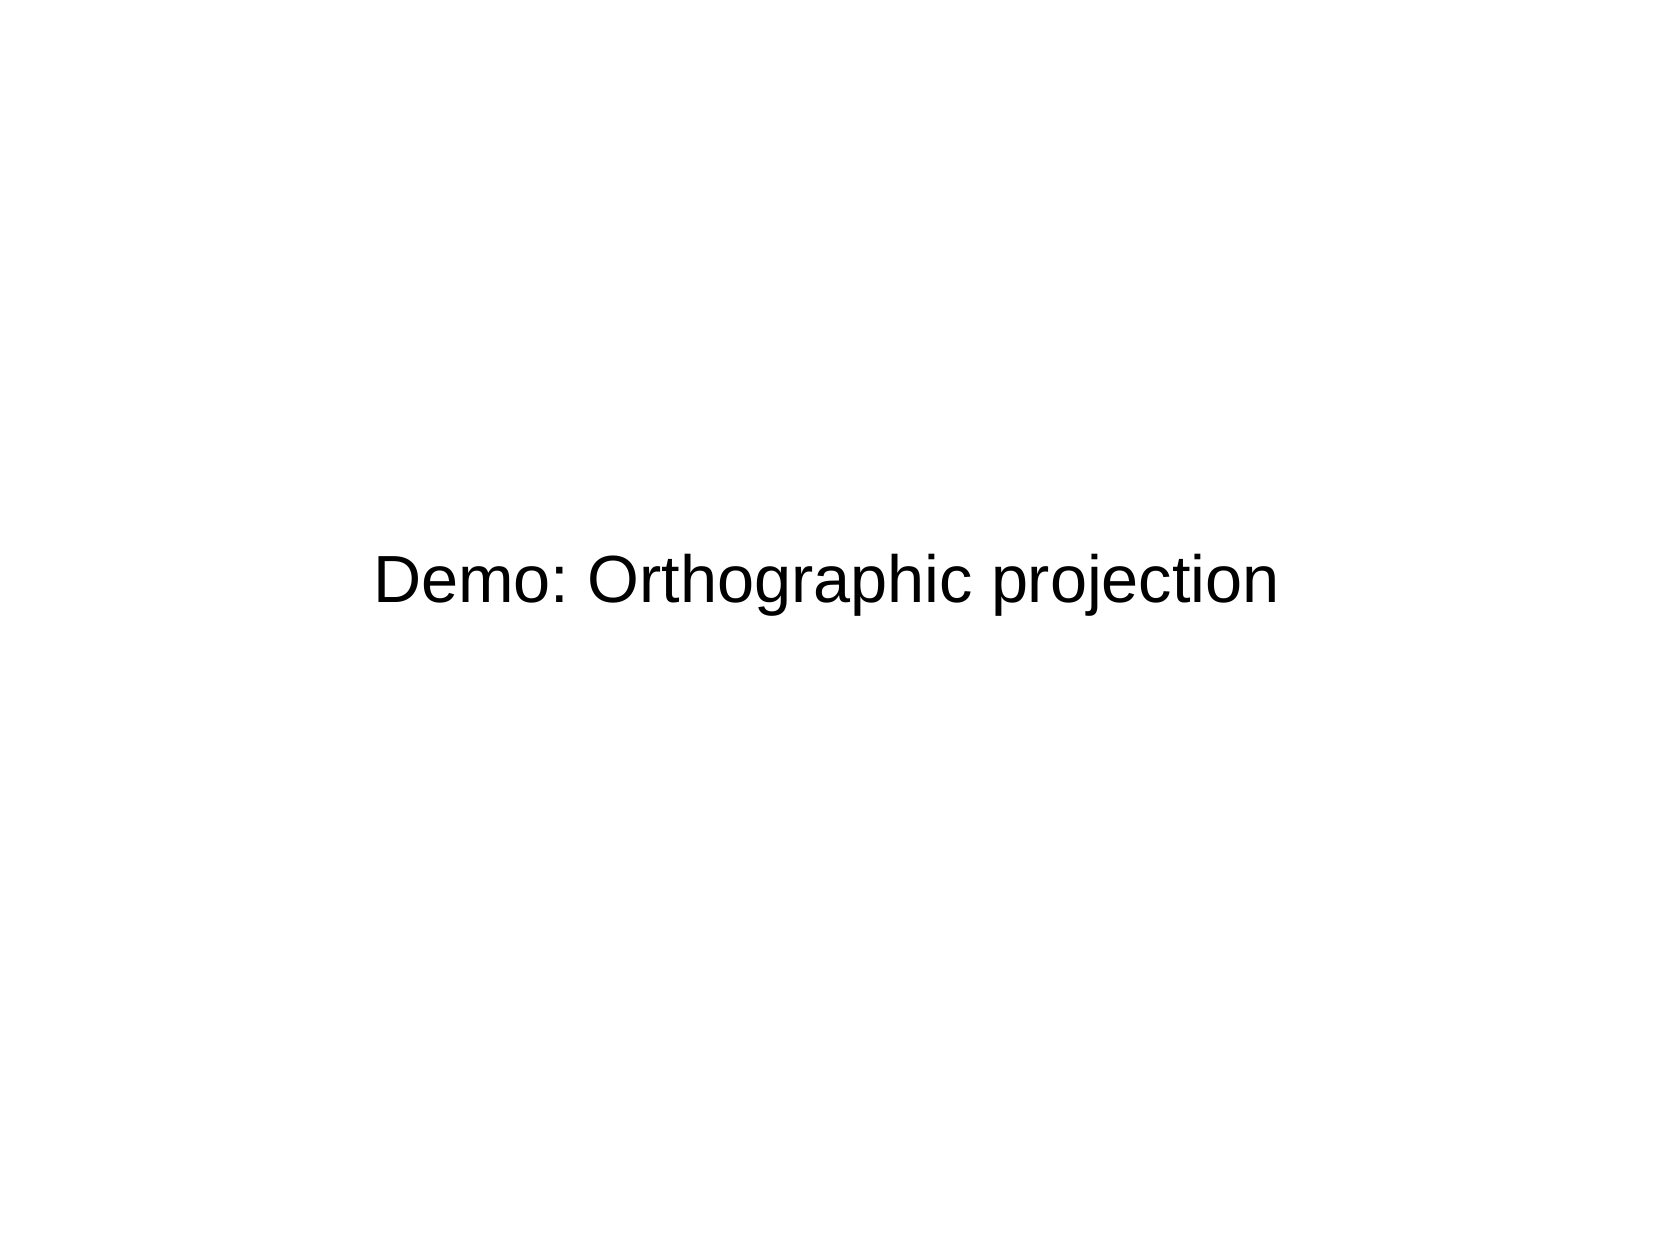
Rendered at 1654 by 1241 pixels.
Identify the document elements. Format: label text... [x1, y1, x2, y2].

subtitle Demo: Orthographic projection [82, 49, 1571, 1109]
